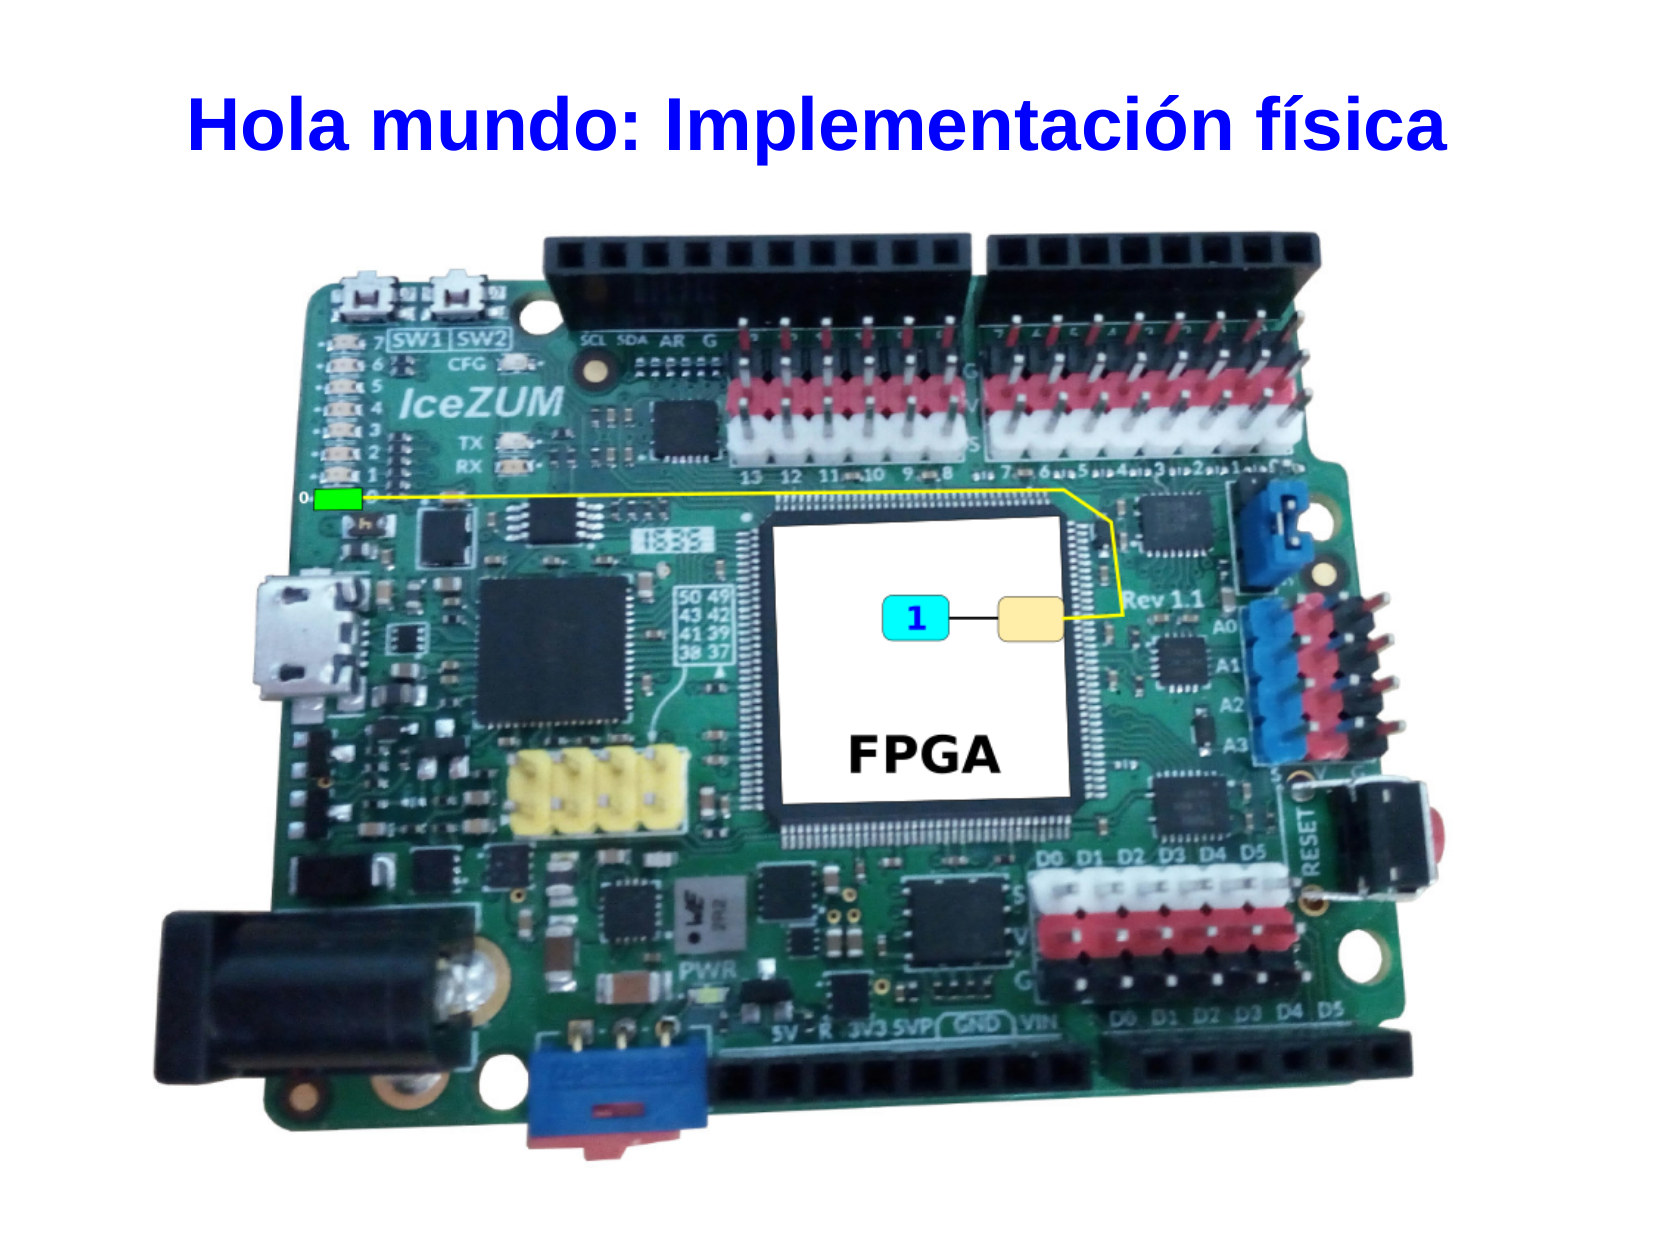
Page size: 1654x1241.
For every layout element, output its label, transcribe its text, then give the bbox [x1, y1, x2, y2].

picture [135, 213, 1461, 1171]
text_box Hola mundo: Implementación física [90, 75, 1546, 174]
